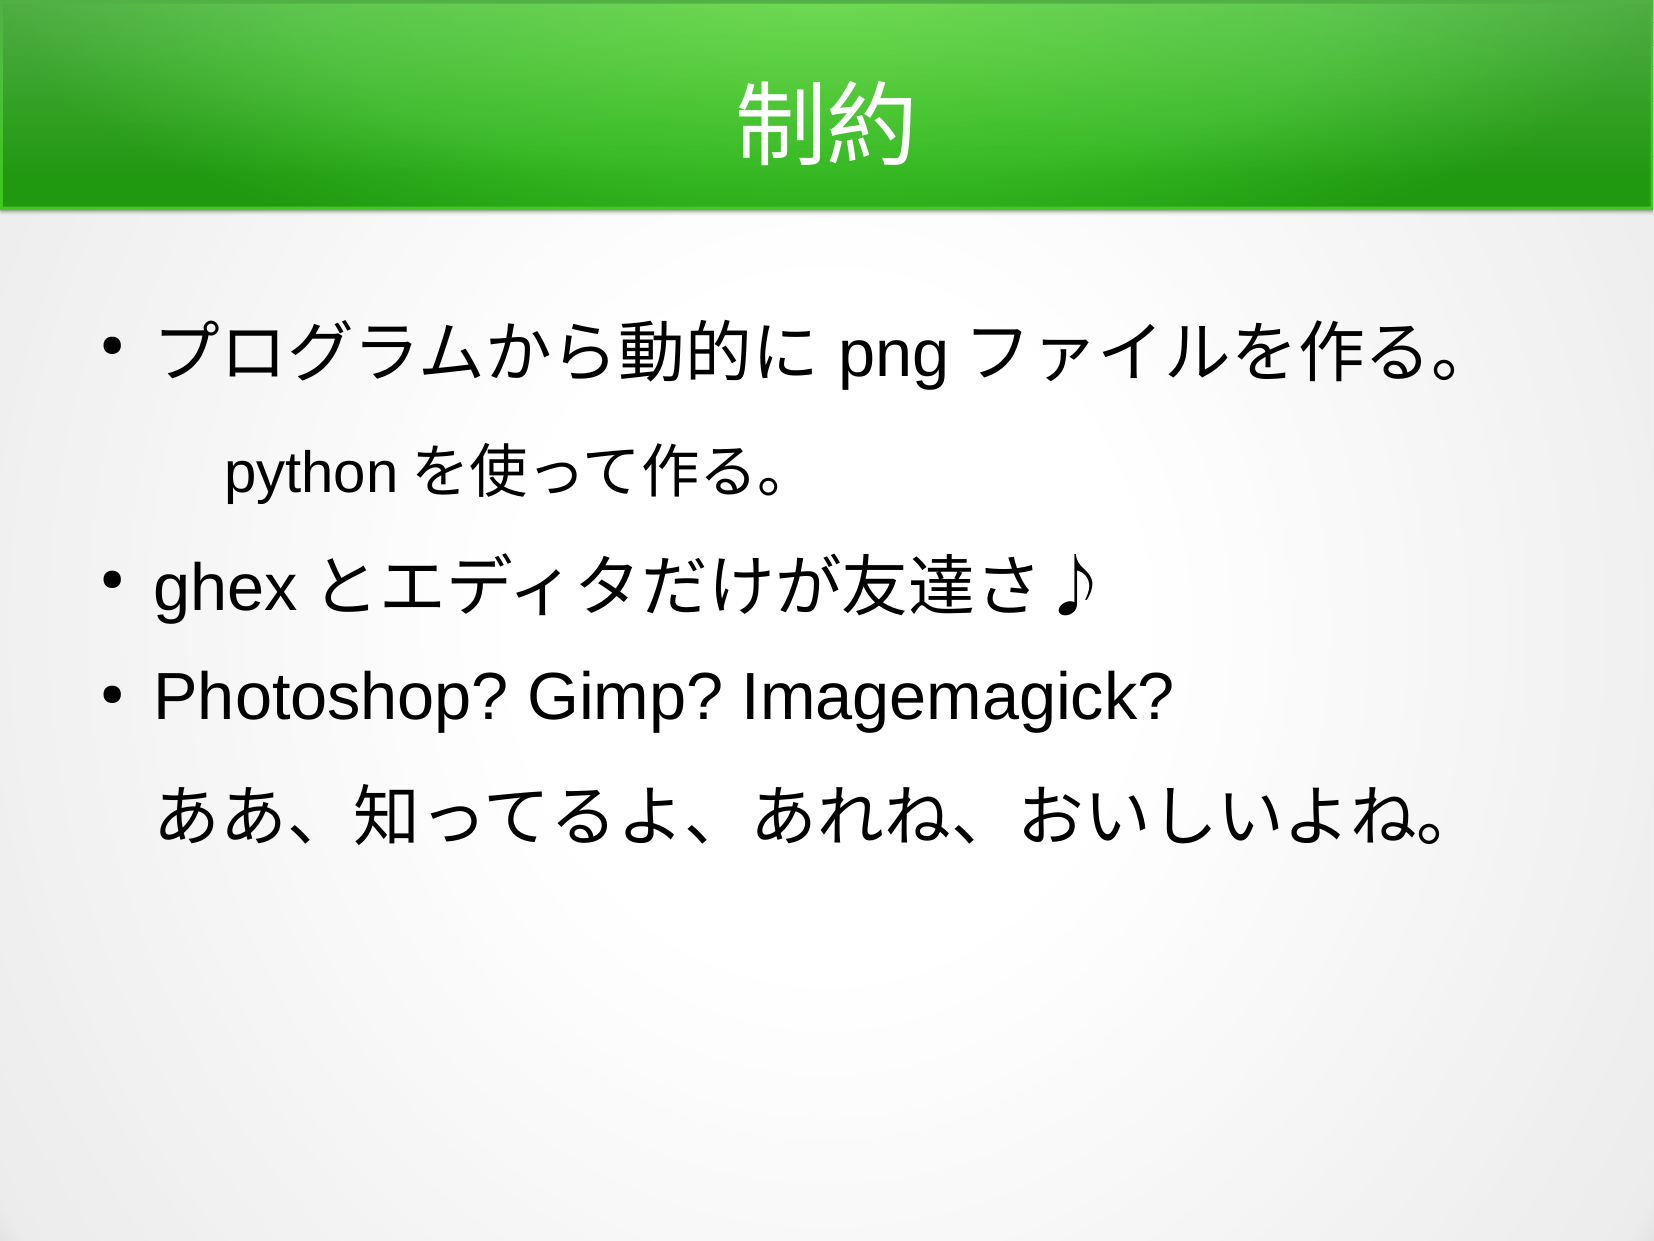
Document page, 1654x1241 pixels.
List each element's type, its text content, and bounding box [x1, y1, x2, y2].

list プログラムから動的にpngファイルを作る。 pythonを使って作る。 ghexとエディタだけが友達さ♪ Photoshop? Gimp? Imagemagick? ああ、知ってるよ、あれね、おいしいよね。 [82, 299, 1571, 1019]
title 制約 [82, 47, 1571, 189]
